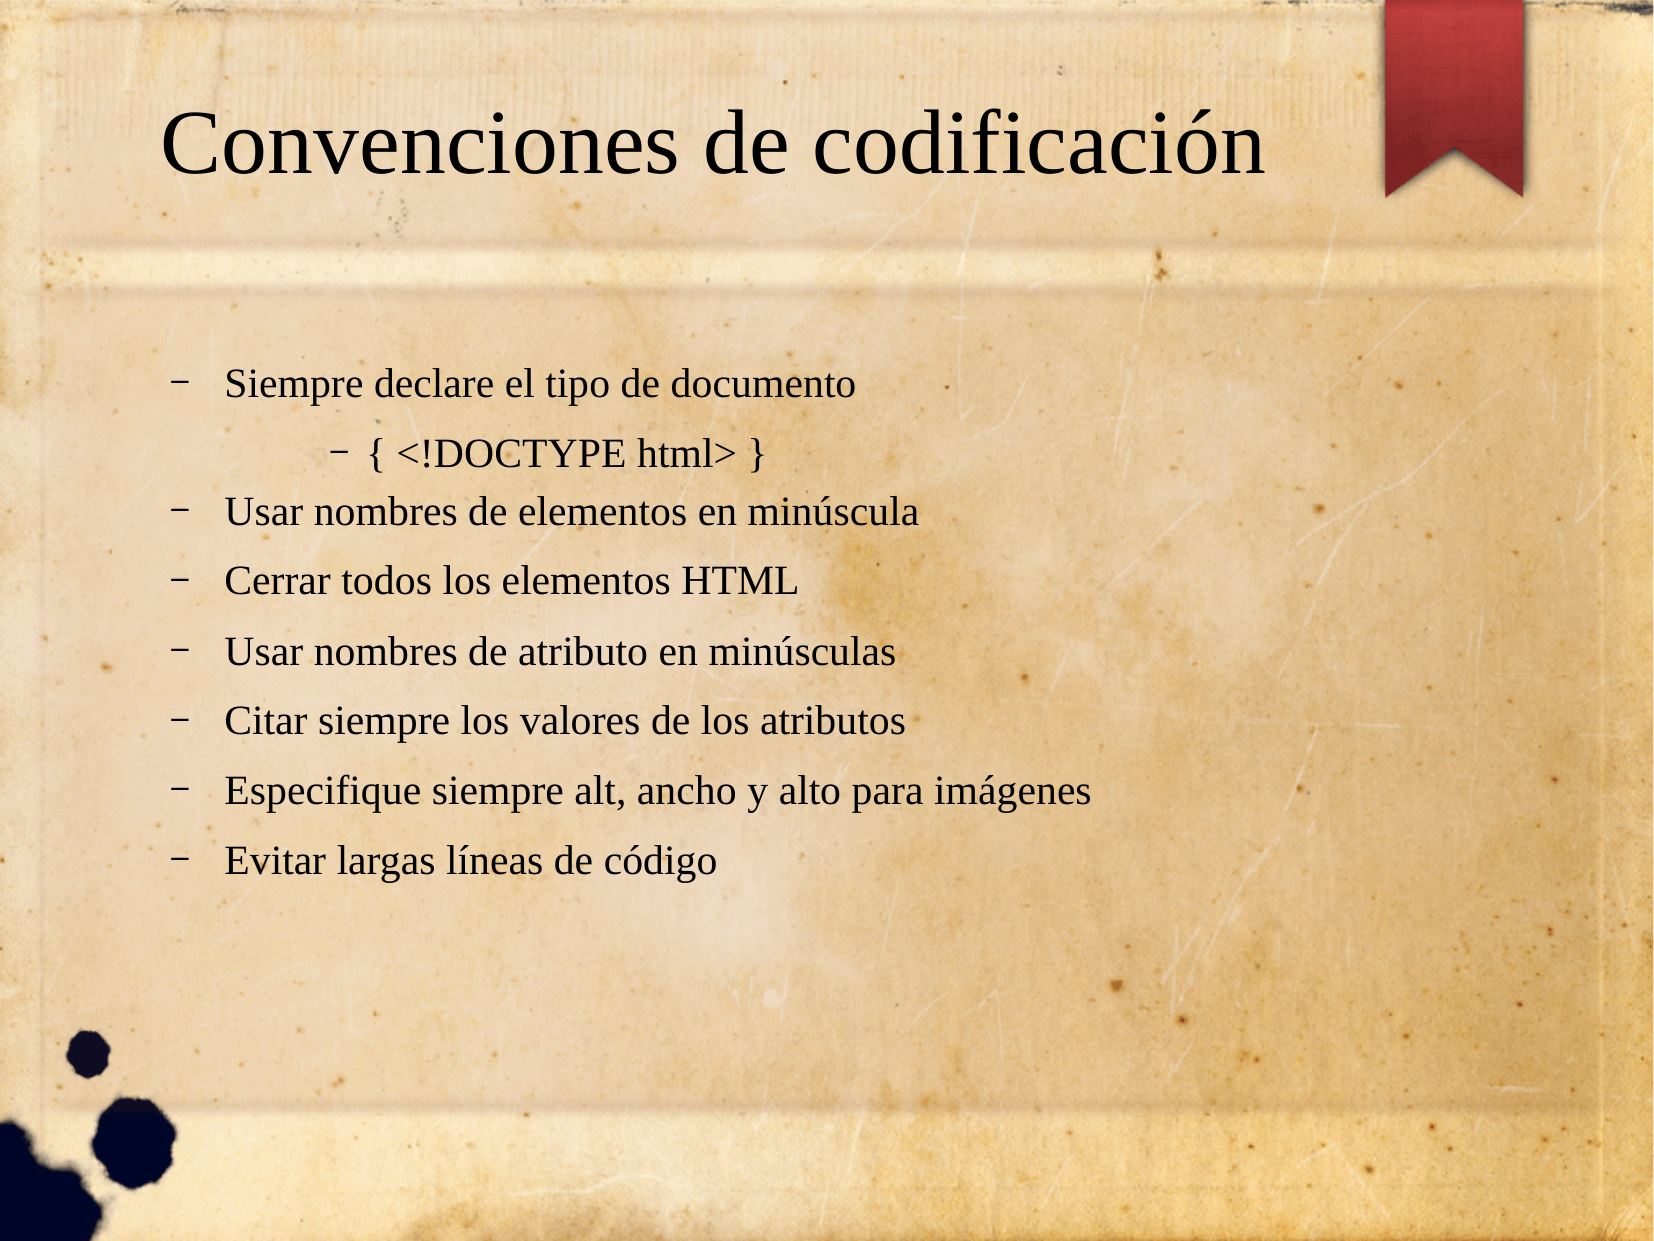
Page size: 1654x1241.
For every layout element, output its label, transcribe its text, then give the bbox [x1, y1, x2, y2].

picture [0, 0, 1654, 1241]
title Convenciones de codificación [82, 49, 1347, 237]
list Siempre declare el tipo de documento { <!DOCTYPE html> } Usar nombres de elementos en minúscula Cerrar todos los elementos HTML Usar nombres de atributo en minúsculas Citar siempre los valores de los atributos Especifique siempre alt, ancho y alto para imágenes Evitar largas líneas de código [82, 290, 1538, 1010]
